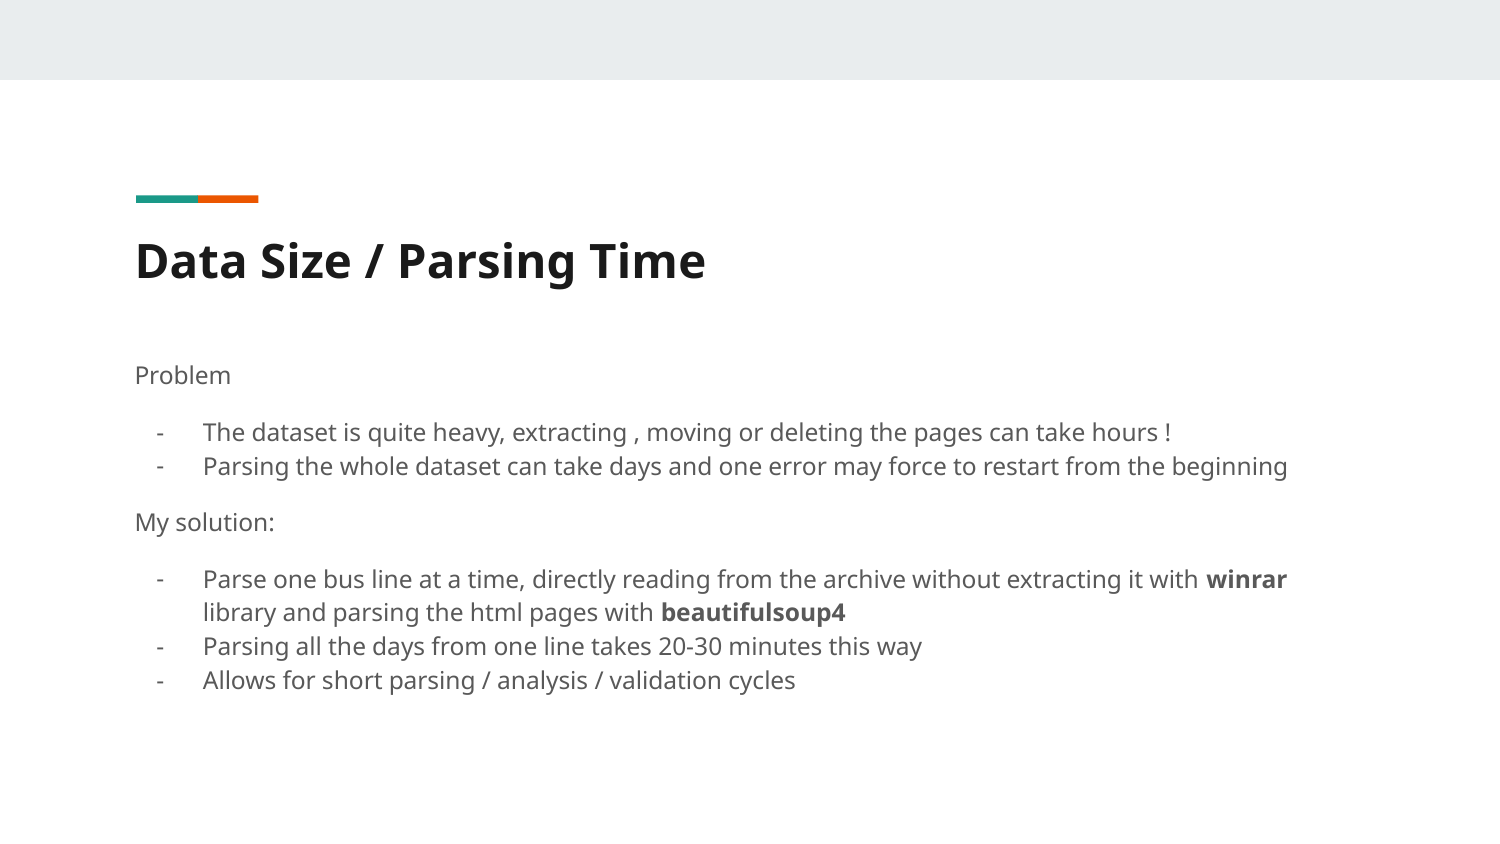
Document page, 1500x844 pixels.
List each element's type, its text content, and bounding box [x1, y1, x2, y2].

list Problem The dataset is quite heavy, extracting , moving or deleting the pages can take hours ! Parsing the whole dataset can take days and one error may force to restart from the beginning My solution: Parse one bus line at a time, directly reading from the archive without extracting it with winrar library and parsing the html pages with beautifulsoup4 Parsing all the days from one line takes 20-30 minutes this way Allows for short parsing / analysis / validation cycles [119, 341, 1381, 712]
title Data Size / Parsing Time [119, 216, 1381, 305]
